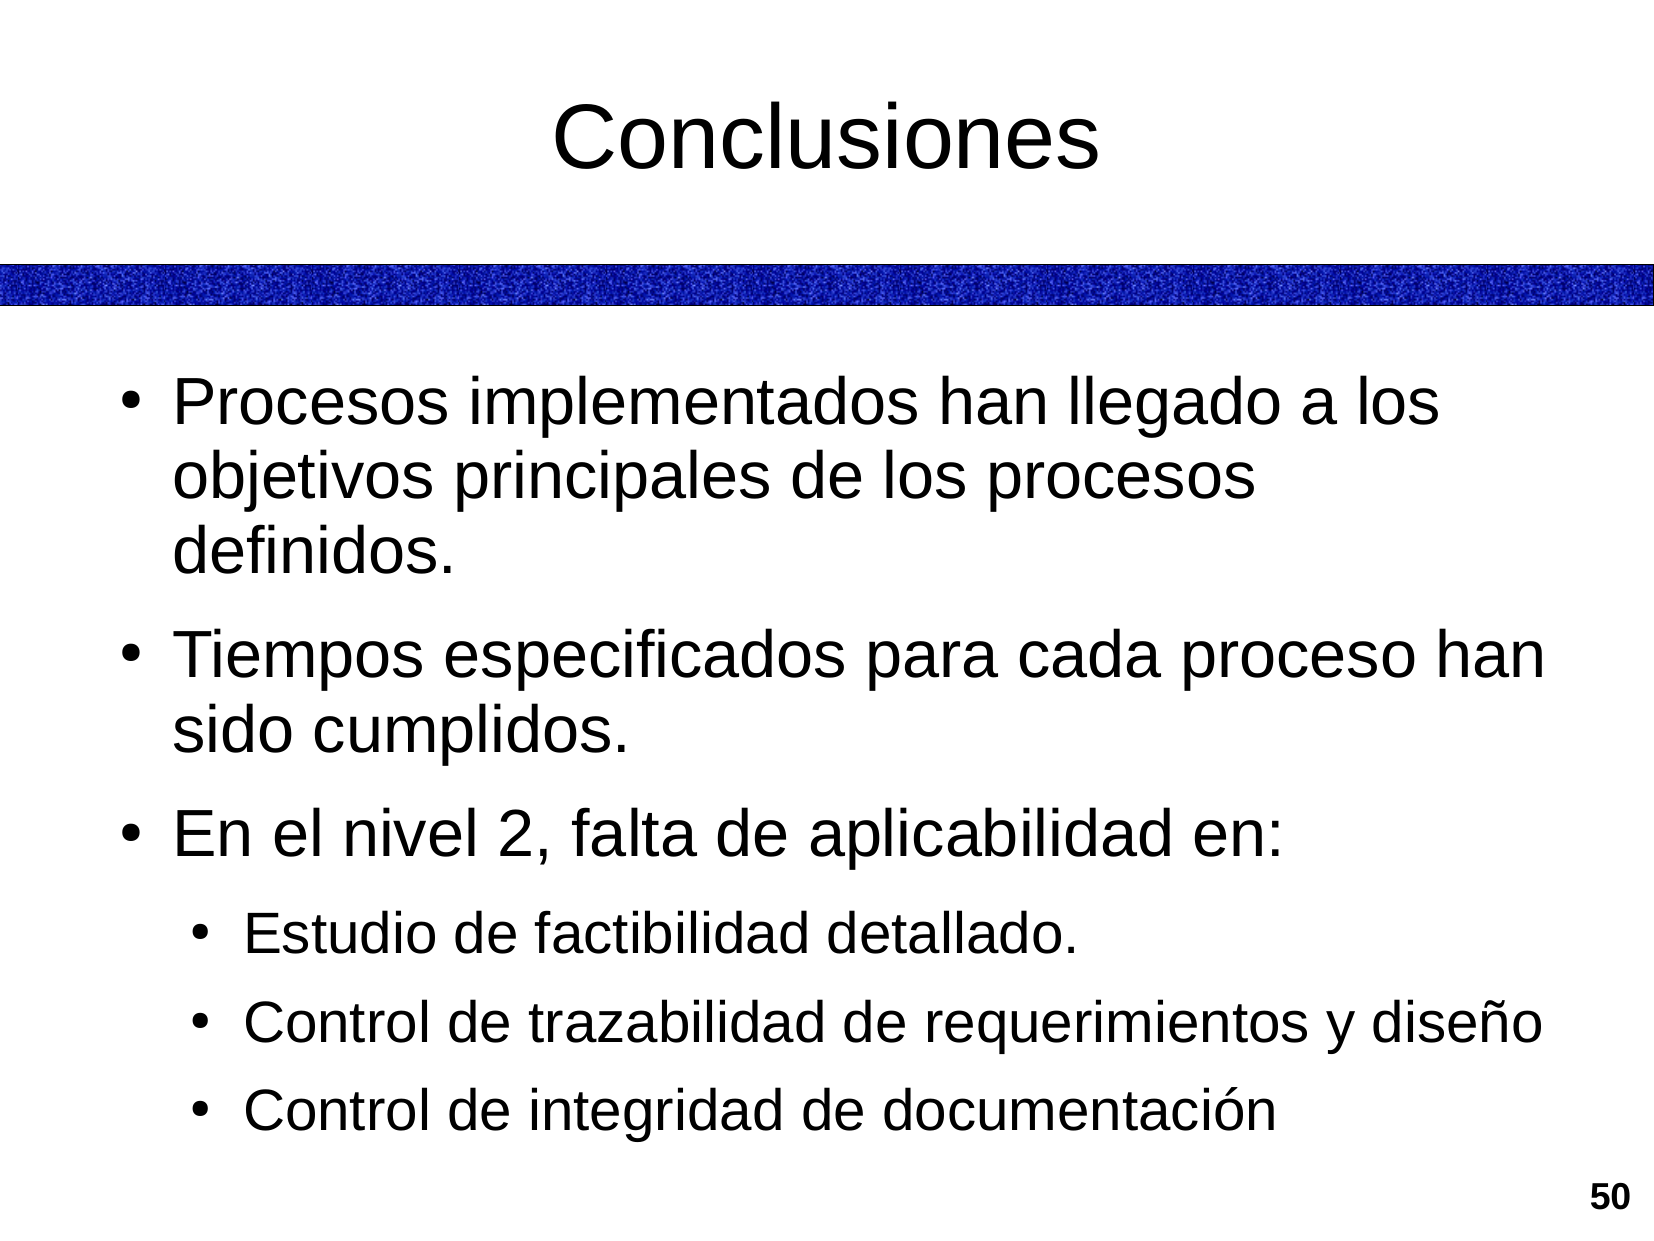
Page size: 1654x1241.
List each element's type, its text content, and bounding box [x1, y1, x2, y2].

picture [0, 265, 1653, 305]
title Conclusiones [58, 21, 1595, 253]
text_box <número> [1575, 1168, 1654, 1240]
list Procesos implementados han llegado a los objetivos principales de los procesos definidos. Tiempos especificados para cada proceso han sido cumplidos. En el nivel 2, falta de aplicabilidad en: Estudio de factibilidad detallado. Control de trazabilidad de requerimientos y diseño Control de integridad de documentación [101, 363, 1549, 1168]
